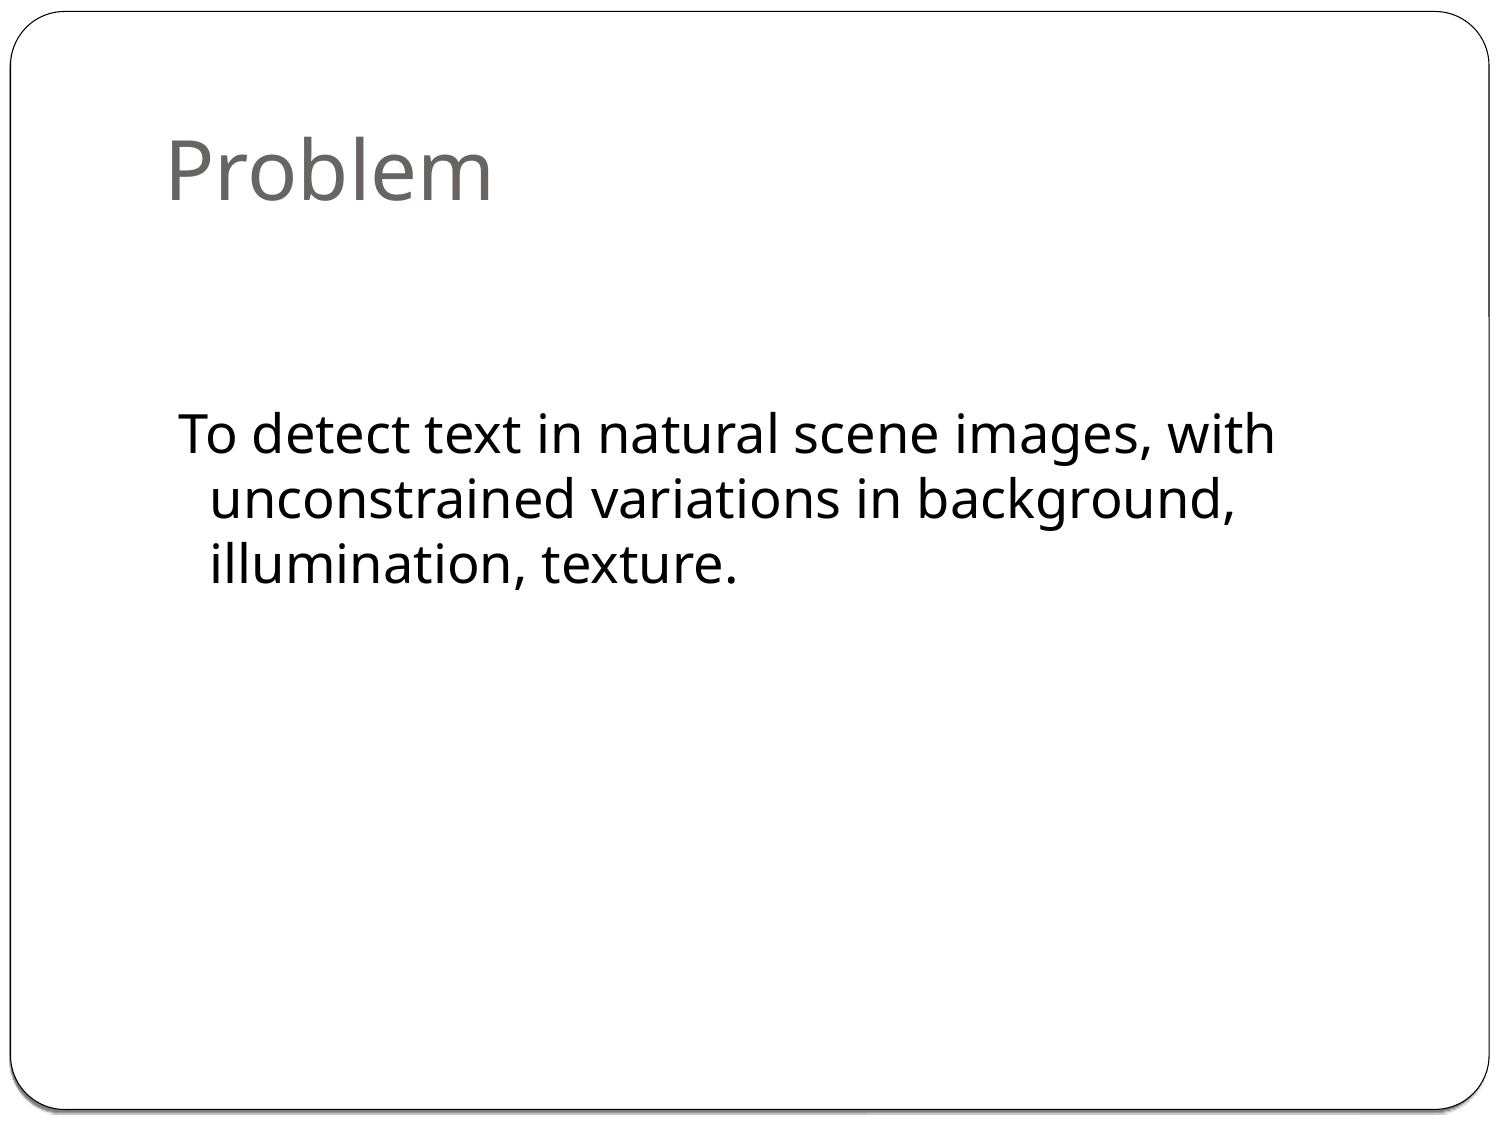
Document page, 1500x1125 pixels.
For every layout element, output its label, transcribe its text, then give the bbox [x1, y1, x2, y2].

list To detect text in natural scene images, with unconstrained variations in background, illumination, texture. [150, 237, 1425, 988]
title Problem [150, 45, 1425, 233]
